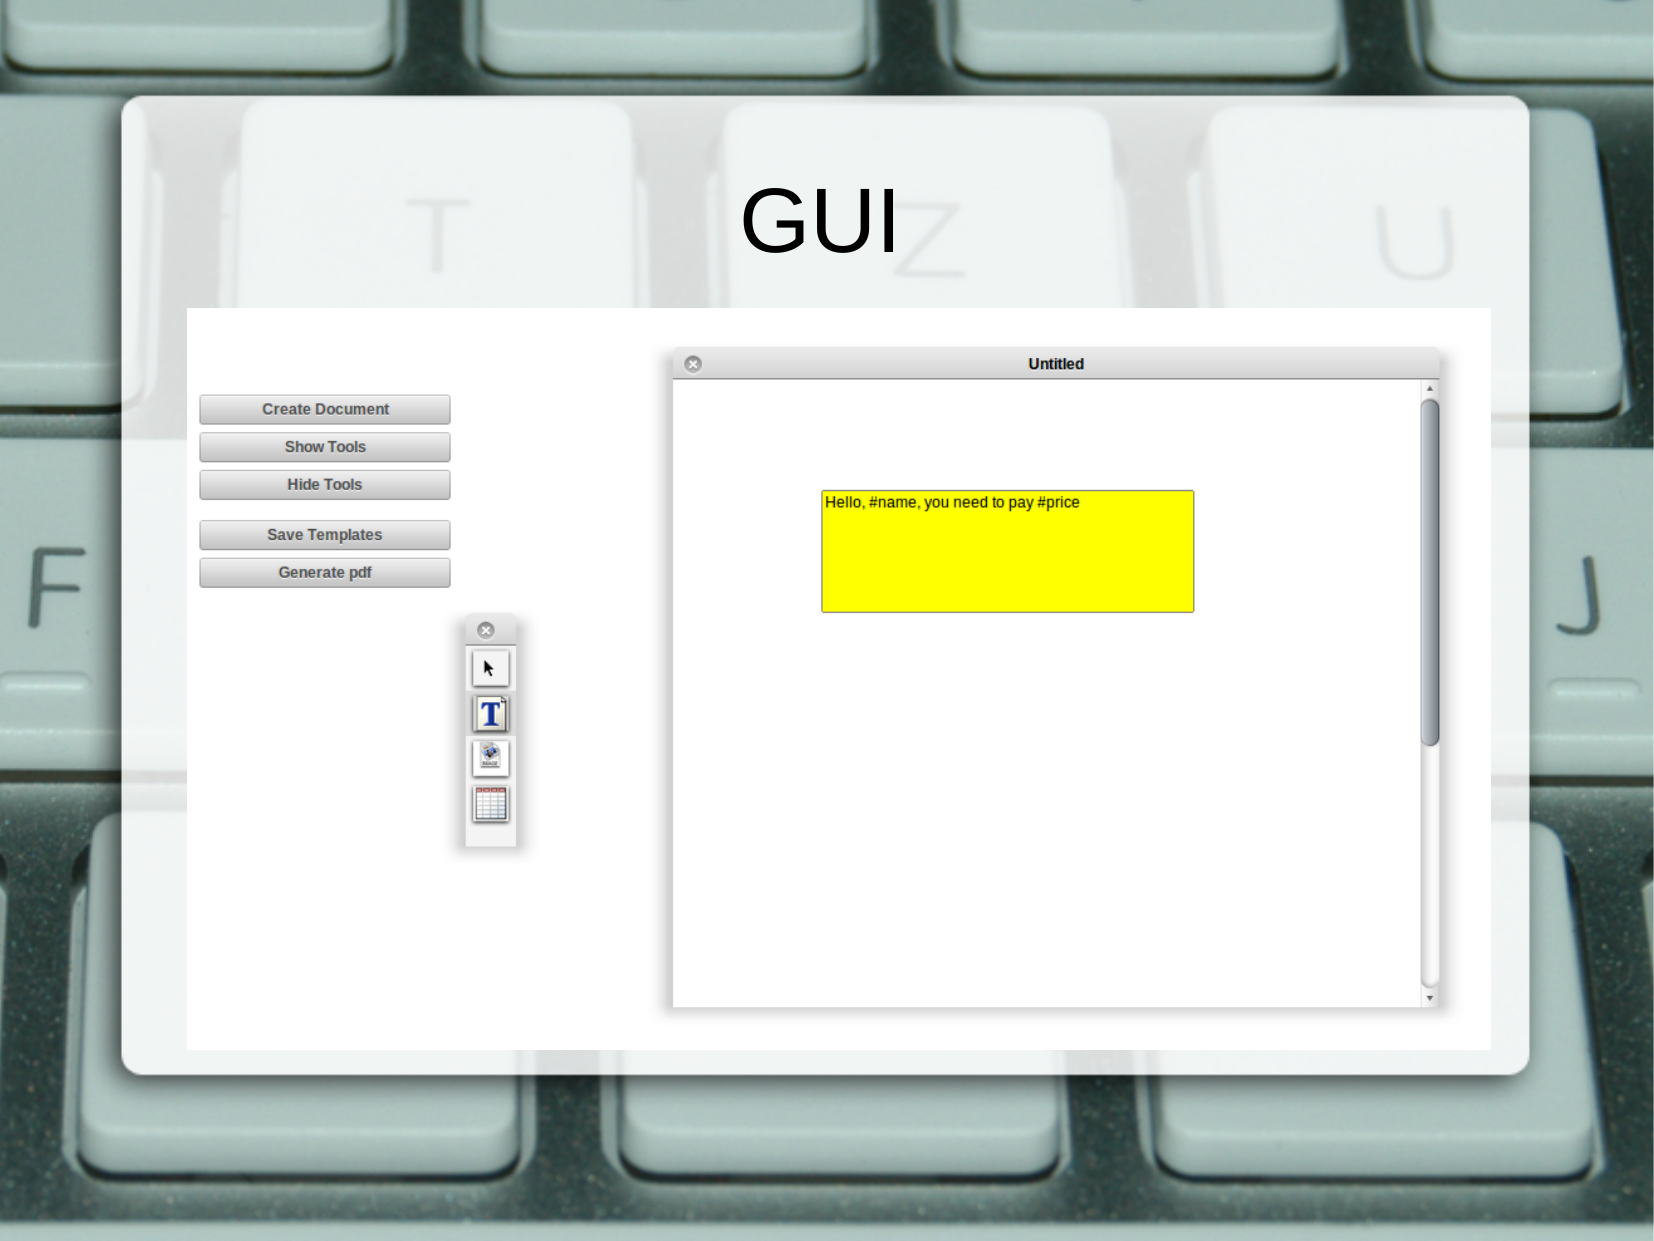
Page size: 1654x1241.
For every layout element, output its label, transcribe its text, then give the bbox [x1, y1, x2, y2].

picture [0, 0, 1654, 1241]
title GUI [135, 125, 1506, 318]
